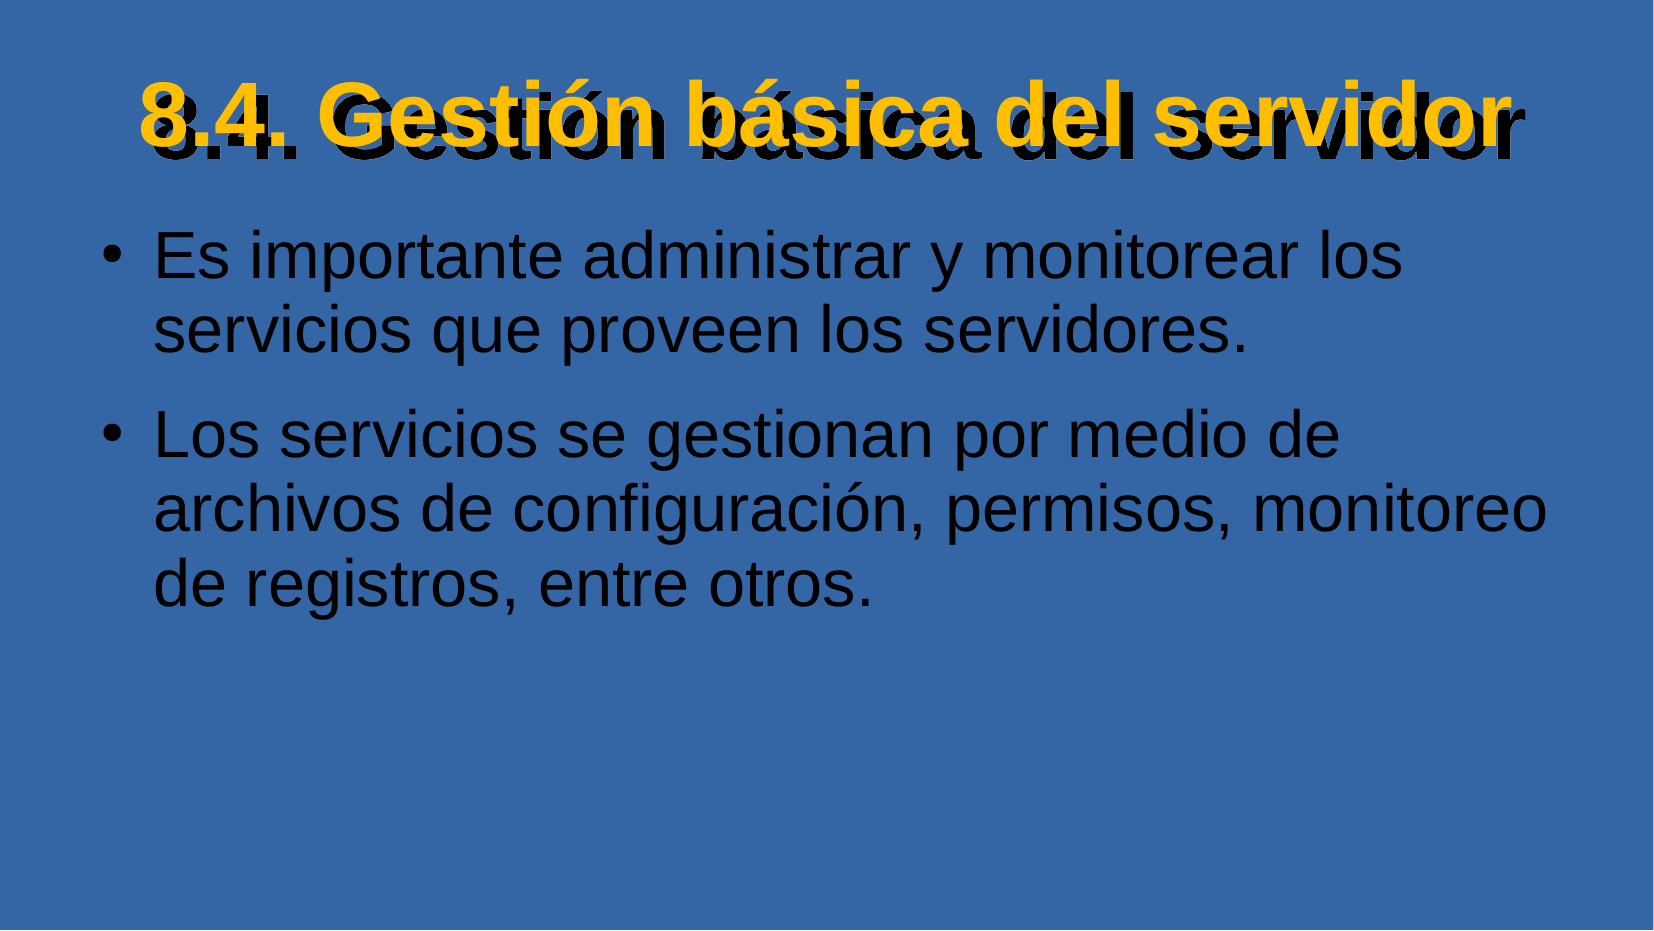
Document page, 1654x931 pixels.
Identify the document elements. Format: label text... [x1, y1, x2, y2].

title 8.4. Gestión básica del servidor [82, 37, 1571, 193]
list Es importante administrar y monitorear los servicios que proveen los servidores. Los servicios se gestionan por medio de archivos de configuración, permisos, monitoreo de registros, entre otros. [82, 217, 1571, 758]
